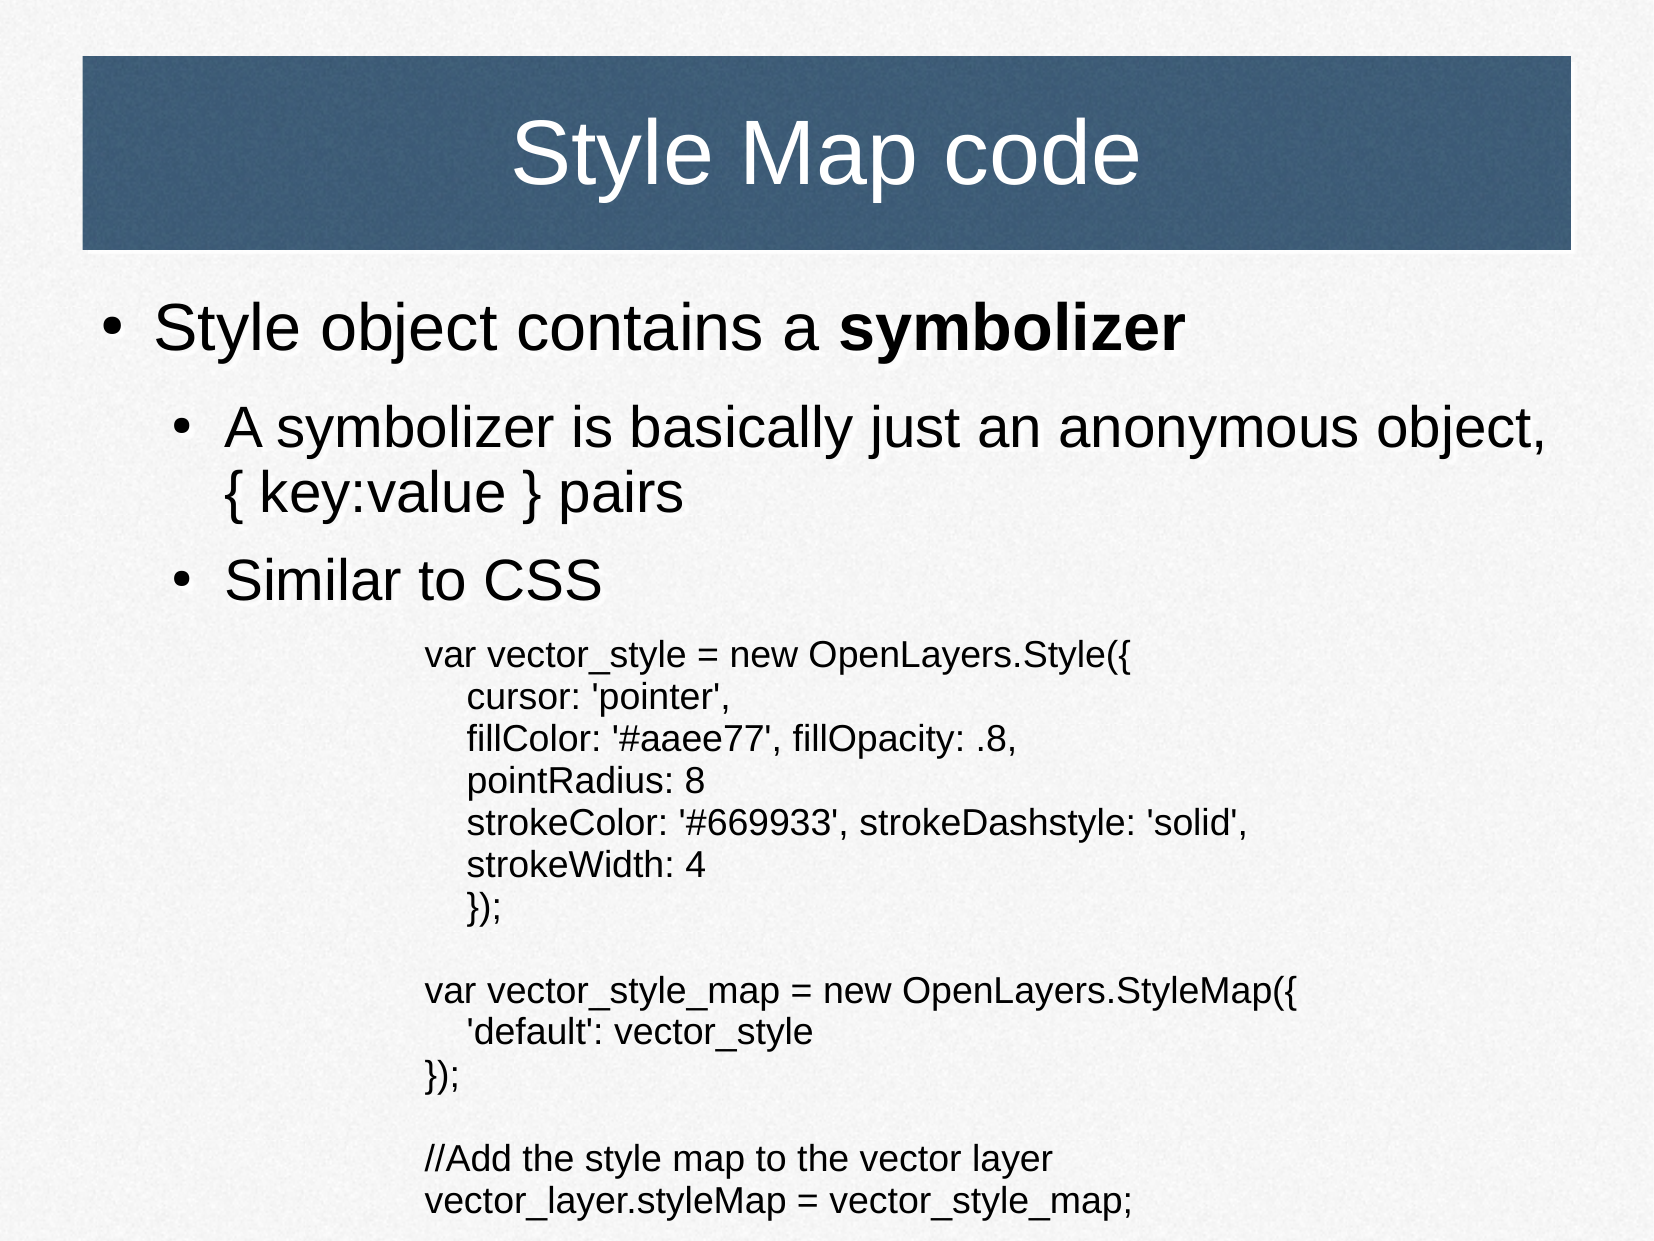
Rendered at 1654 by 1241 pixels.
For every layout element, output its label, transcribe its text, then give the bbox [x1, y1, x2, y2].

picture [0, 0, 1654, 1241]
text_box var vector_style = new OpenLayers.Style({ cursor: 'pointer', fillColor: '#aaee77', fillOpacity: .8, pointRadius: 8 strokeColor: '#669933', strokeDashstyle: 'solid', strokeWidth: 4 }); var vector_style_map = new OpenLayers.StyleMap({ 'default': vector_style }); //Add the style map to the vector layer vector_layer.styleMap = vector_style_map; [325, 625, 1313, 1241]
title Style Map code [82, 56, 1571, 250]
list Style object contains a symbolizer A symbolizer is basically just an anonymous object, { key:value } pairs Similar to CSS [82, 290, 1571, 1109]
